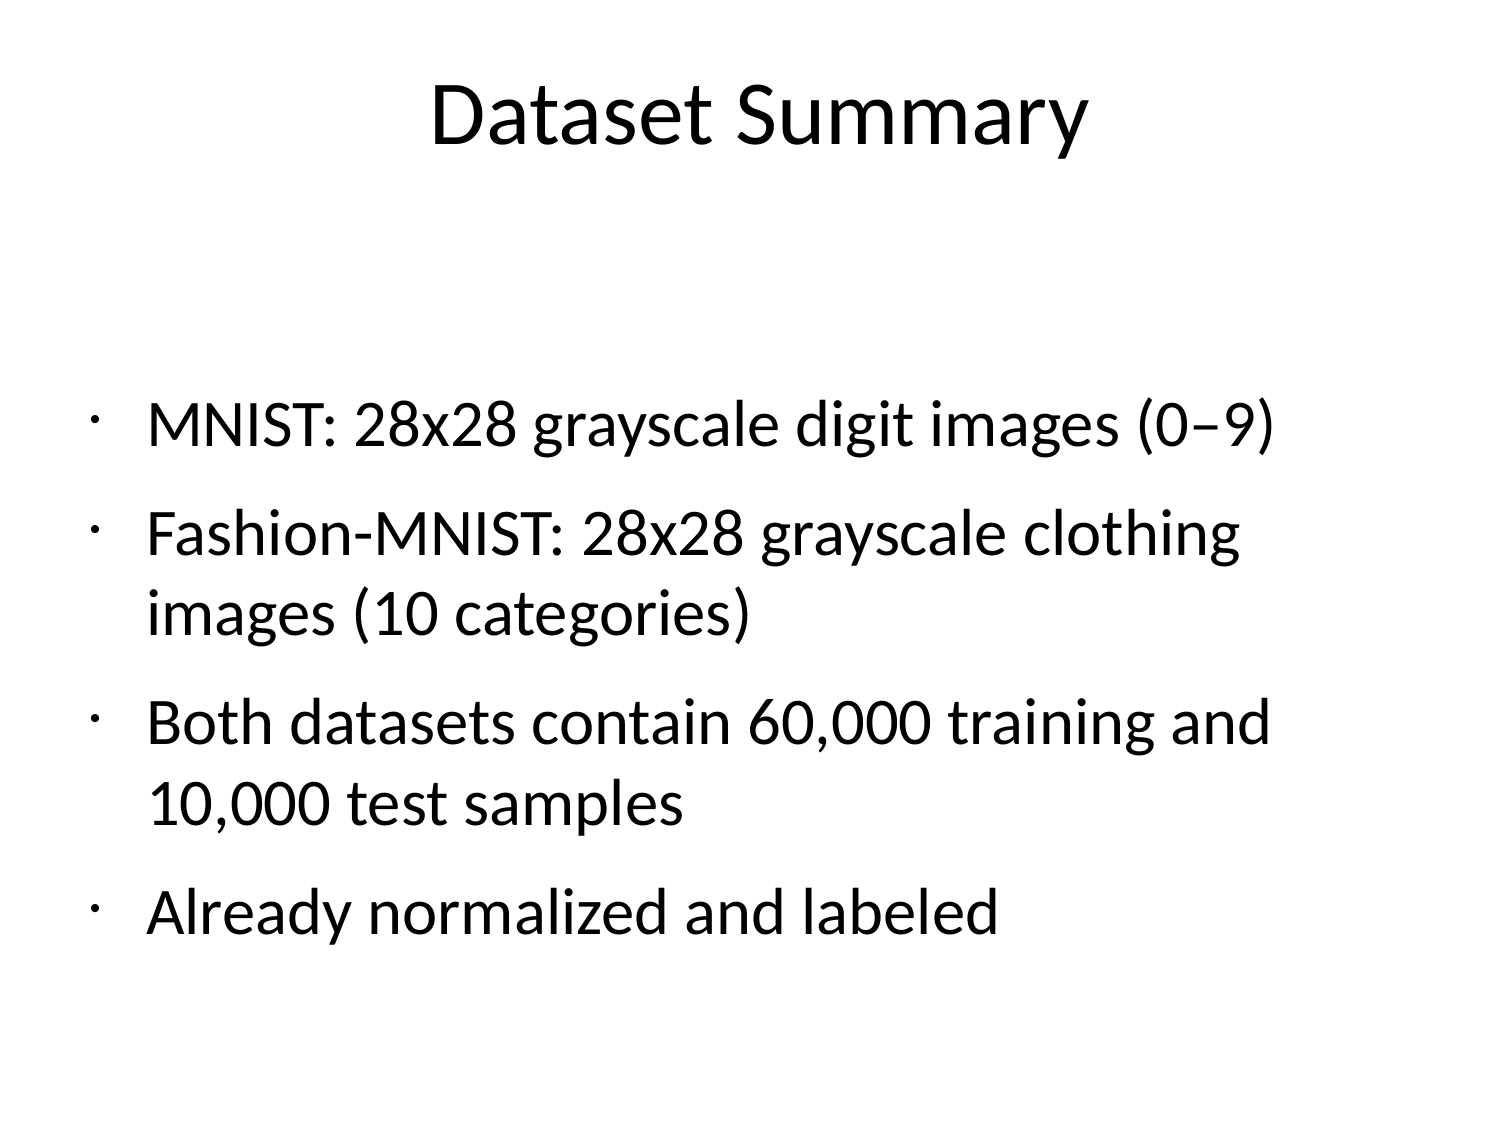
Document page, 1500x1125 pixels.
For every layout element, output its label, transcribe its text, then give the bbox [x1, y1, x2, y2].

list MNIST: 28x28 grayscale digit images (0–9) Fashion-MNIST: 28x28 grayscale clothing images (10 categories) Both datasets contain 60,000 training and 10,000 test samples Already normalized and labeled [75, 262, 1425, 1005]
title Dataset Summary [75, 45, 1425, 233]
